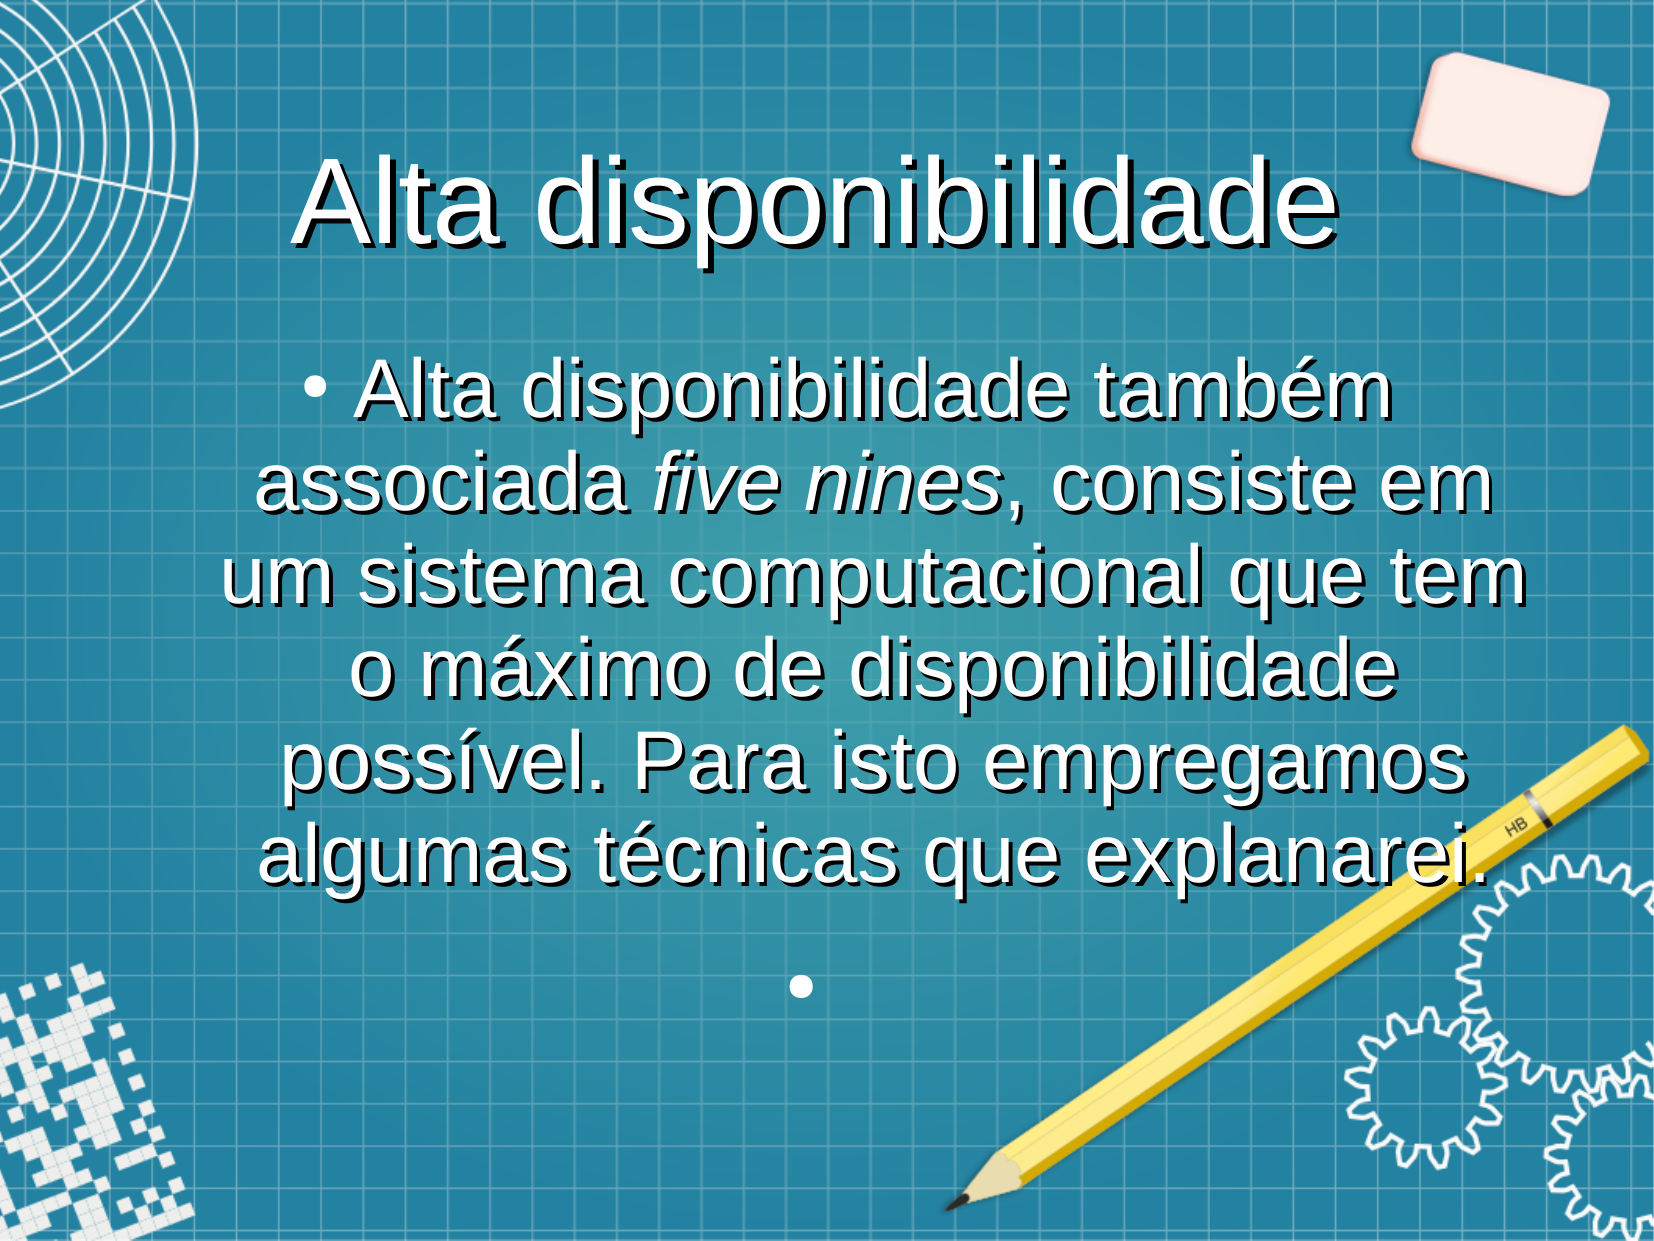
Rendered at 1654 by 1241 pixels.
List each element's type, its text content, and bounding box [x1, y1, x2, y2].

picture [0, 0, 1654, 1241]
list Alta disponibilidade também associada five nines, consiste em um sistema computacional que tem o máximo de disponibilidade possível. Para isto empregamos algumas técnicas que explanarei. [118, 342, 1560, 922]
title Alta disponibilidade [70, 59, 1560, 343]
